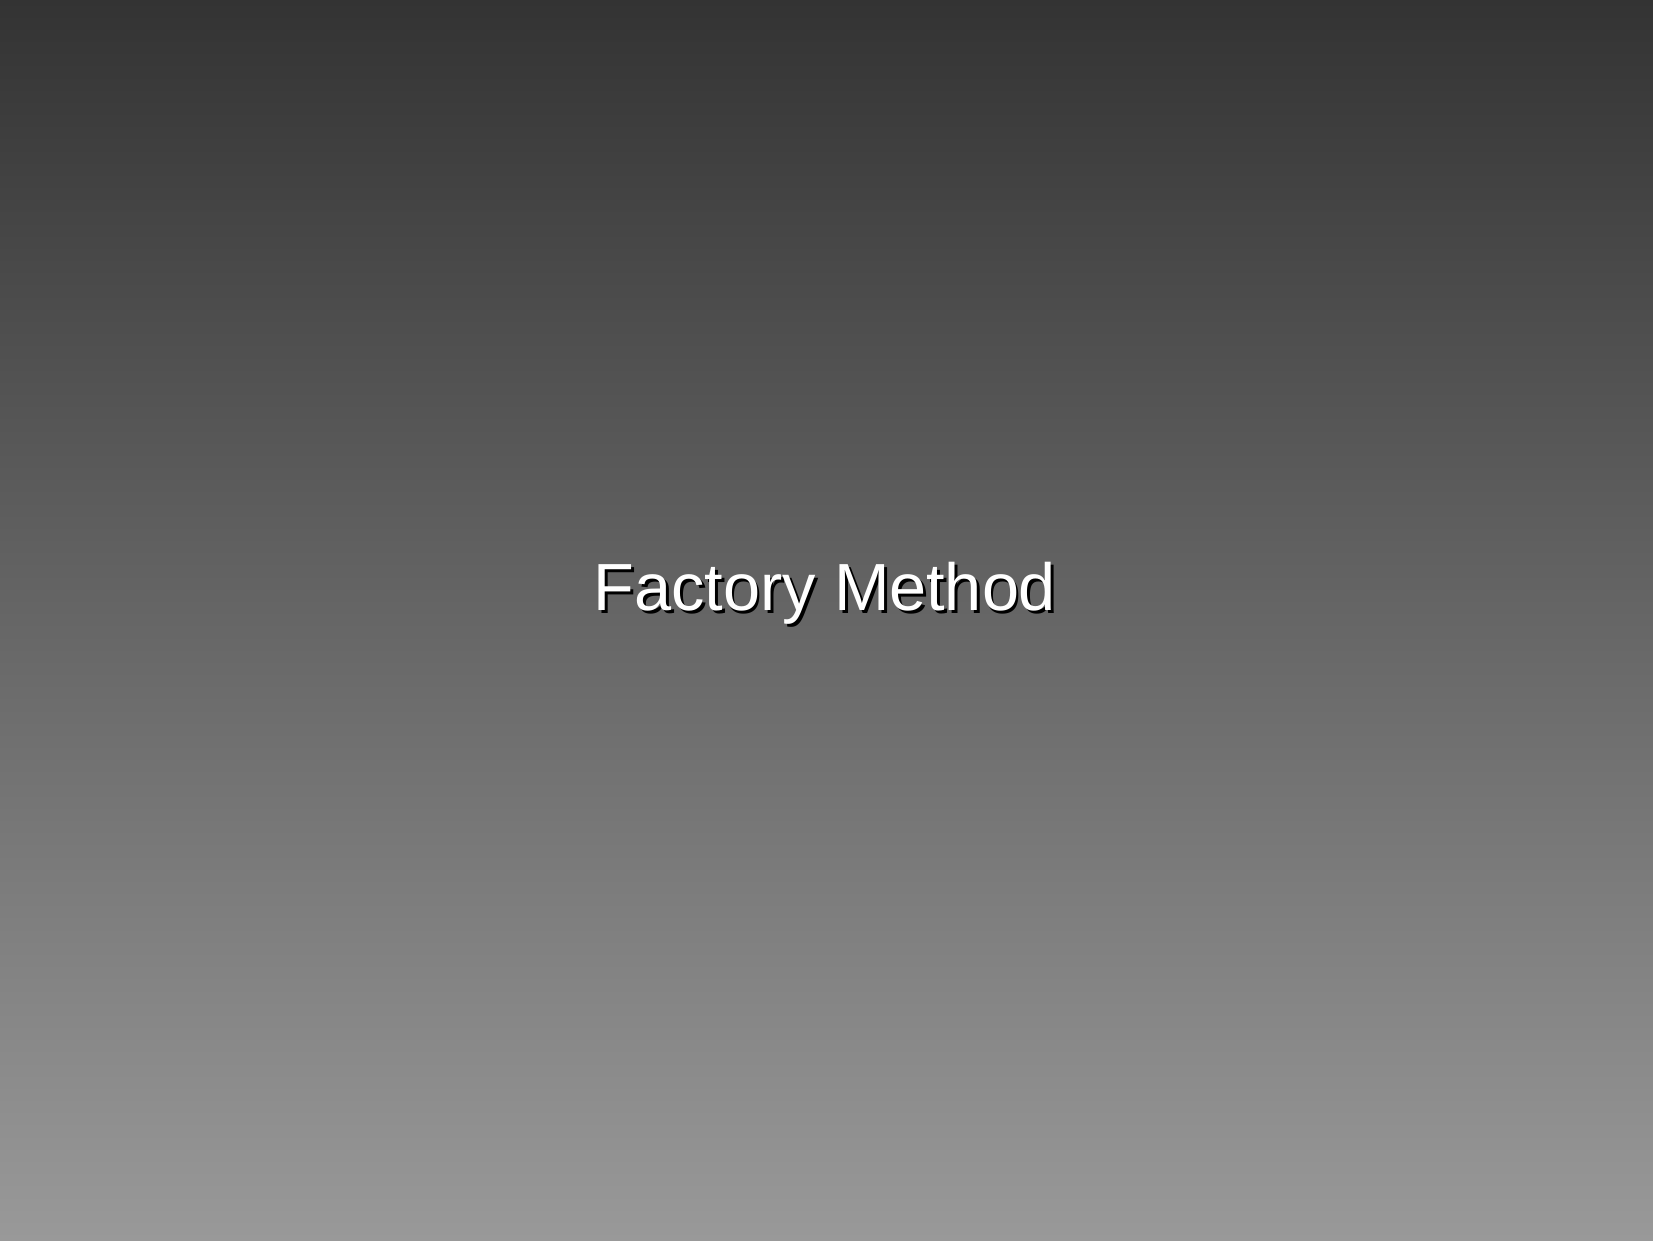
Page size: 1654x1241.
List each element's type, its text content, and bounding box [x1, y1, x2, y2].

subtitle Factory Method [37, 49, 1613, 1126]
